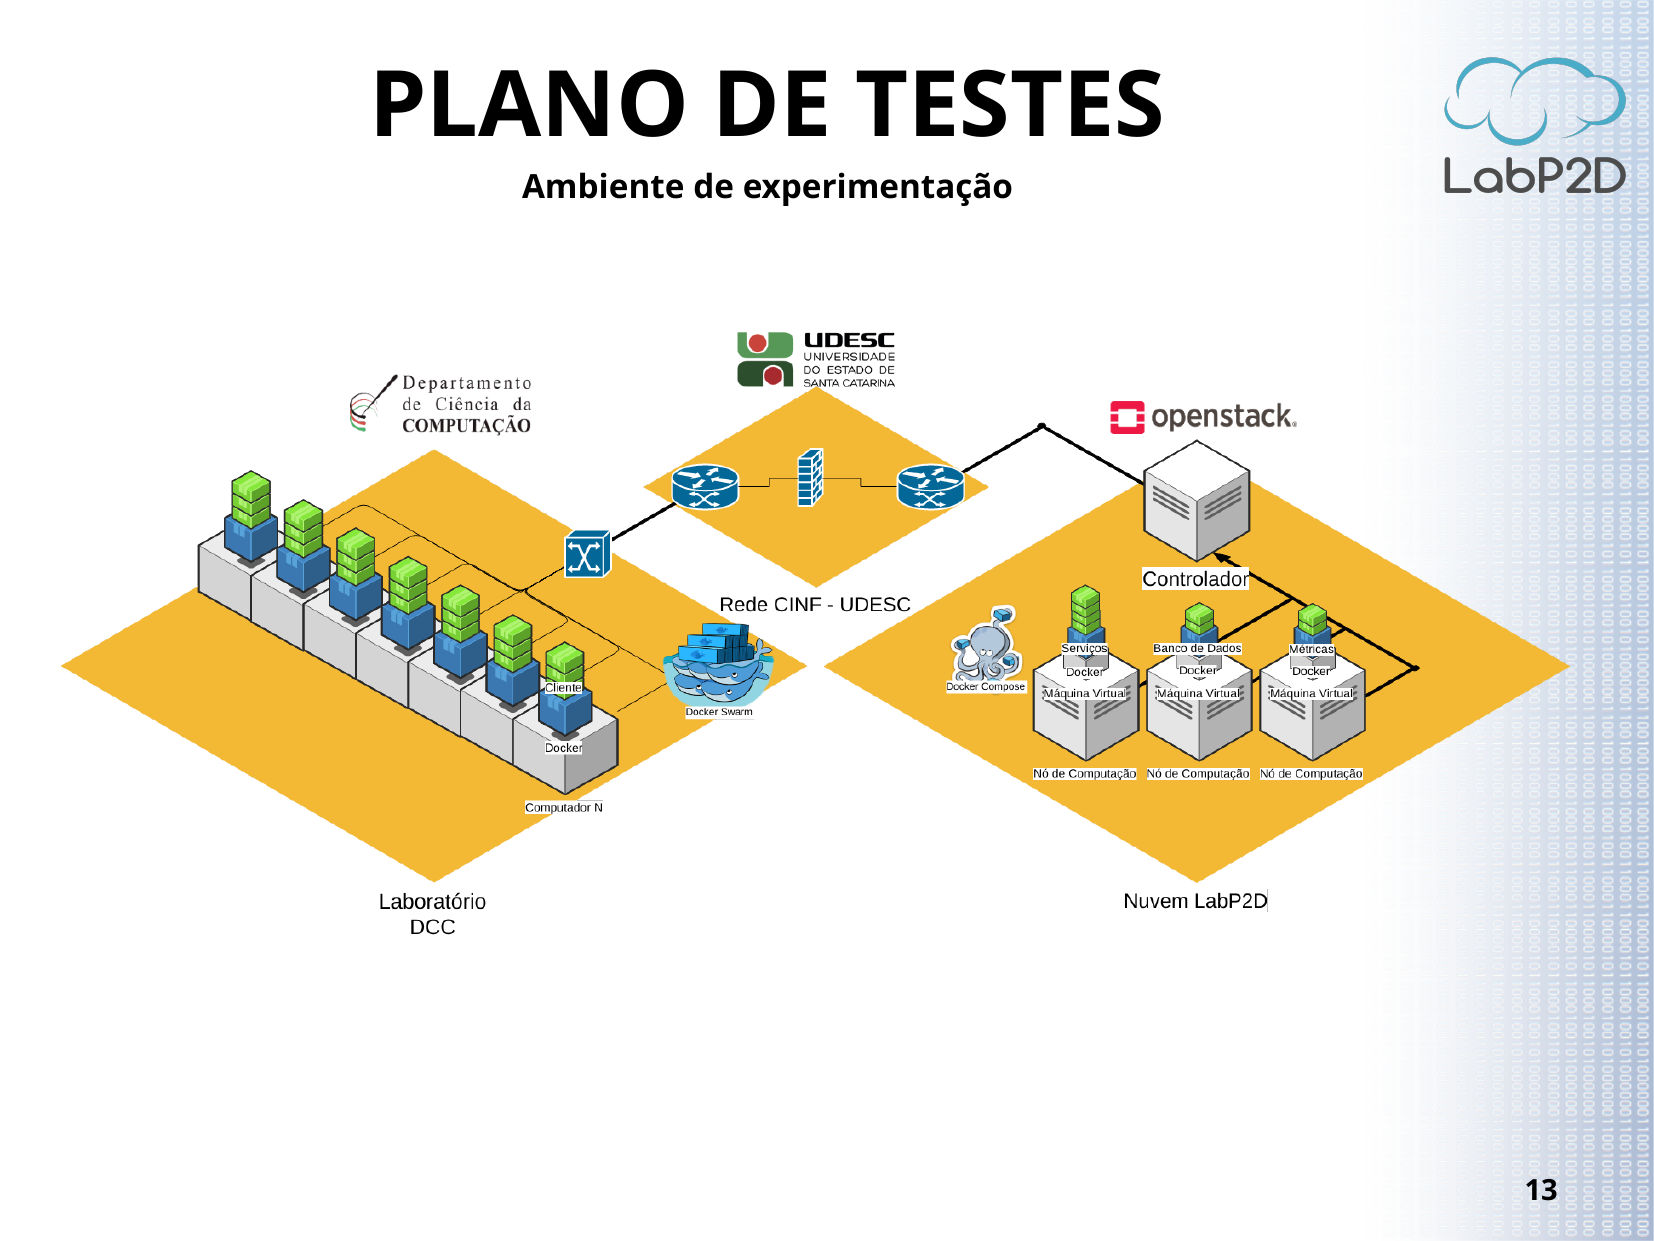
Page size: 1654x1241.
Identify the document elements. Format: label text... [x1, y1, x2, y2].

title PLANO DE TESTES Ambiente de experimentação [82, 19, 1453, 227]
picture [60, 1, 1654, 1240]
